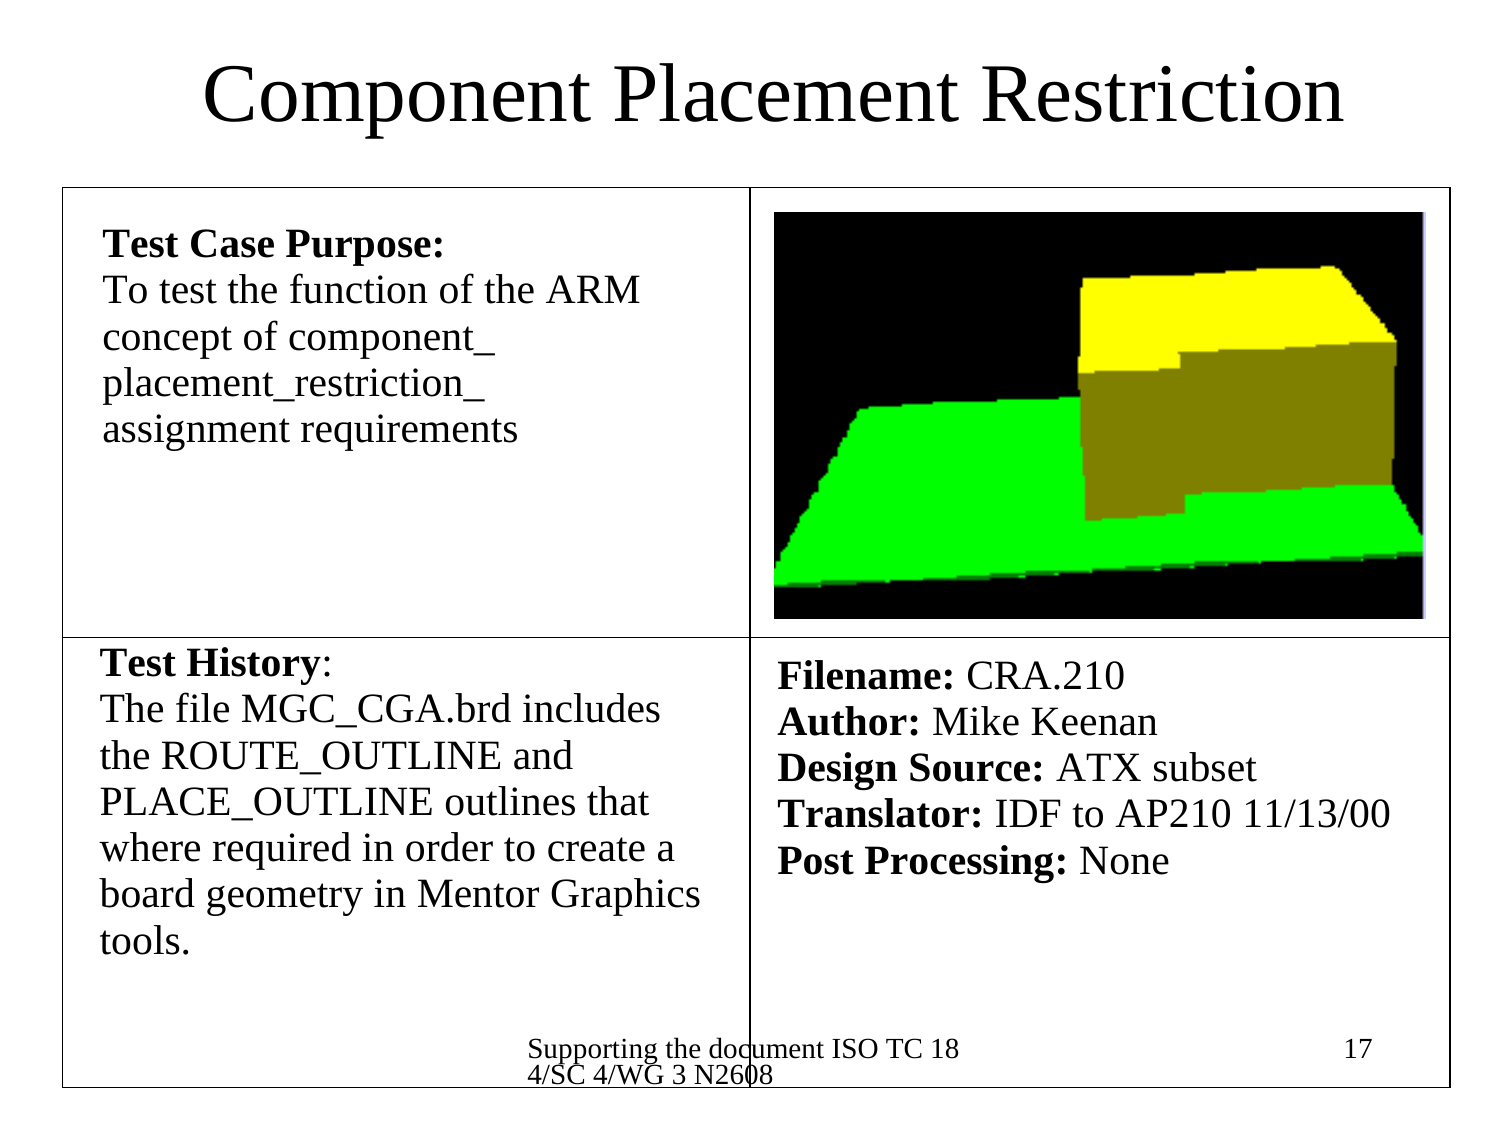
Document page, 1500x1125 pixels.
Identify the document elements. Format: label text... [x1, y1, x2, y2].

text_box Test History: The file MGC_CGA.brd includes the ROUTE_OUTLINE and PLACE_OUTLINE outlines that where required in order to create a board geometry in Mentor Graphics tools. [84, 631, 726, 971]
text_box Filename: CRA.210 Author: Mike Keenan Design Source: ATX subset Translator: IDF to AP210 11/13/00 Post Processing: None [762, 644, 1426, 891]
title Component Placement Restriction [137, 0, 1413, 188]
text_box Test Case Purpose: To test the function of the ARM concept of component_ placement_restriction_ assignment requirements [87, 212, 676, 460]
chart [774, 212, 1426, 619]
